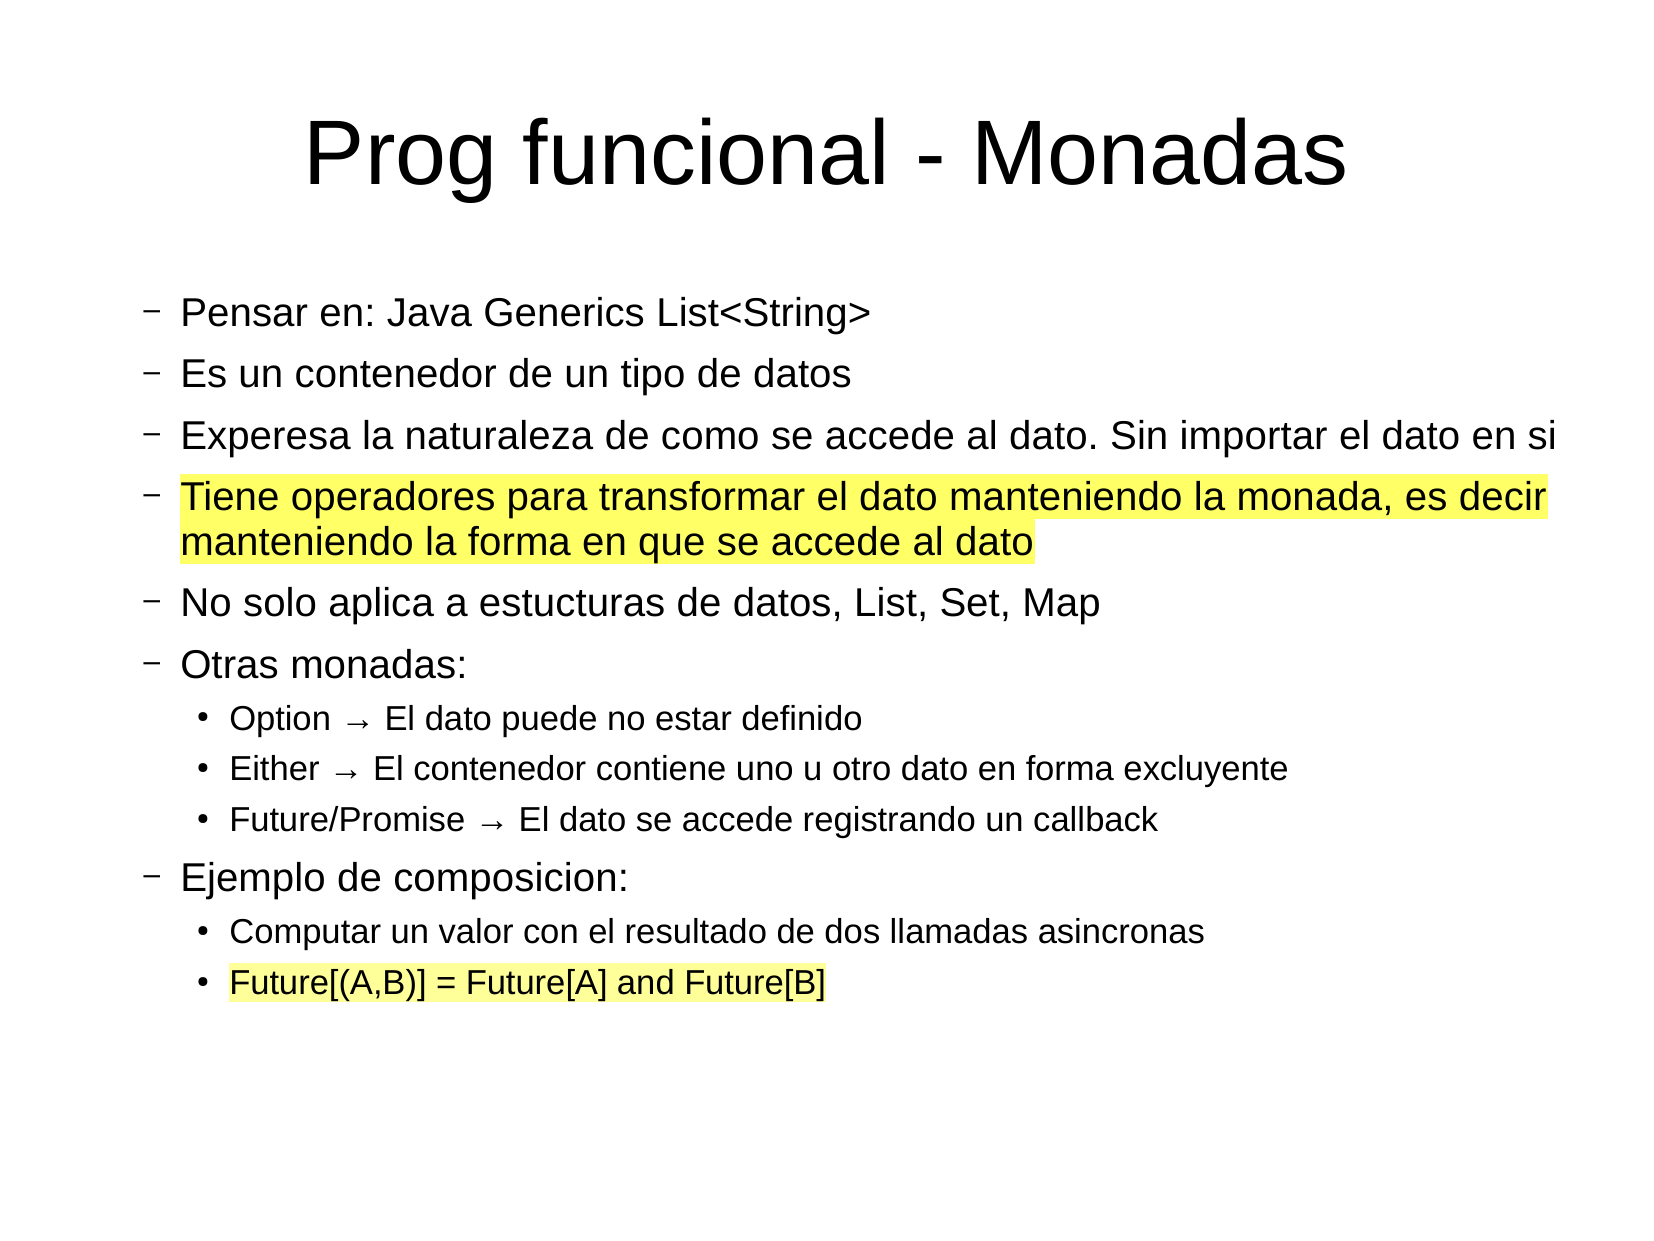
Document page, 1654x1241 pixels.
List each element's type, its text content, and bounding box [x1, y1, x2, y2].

list Pensar en: Java Generics List<String> Es un contenedor de un tipo de datos Experesa la naturaleza de como se accede al dato. Sin importar el dato en si Tiene operadores para transformar el dato manteniendo la monada, es decir manteniendo la forma en que se accede al dato No solo aplica a estucturas de datos, List, Set, Map Otras monadas: Option → El dato puede no estar definido Either → El contenedor contiene uno u otro dato en forma excluyente Future/Promise → El dato se accede registrando un callback Ejemplo de composicion: Computar un valor con el resultado de dos llamadas asincronas Future[(A,B)] = Future[A] and Future[B] [82, 290, 1571, 1010]
title Prog funcional - Monadas [82, 49, 1571, 257]
